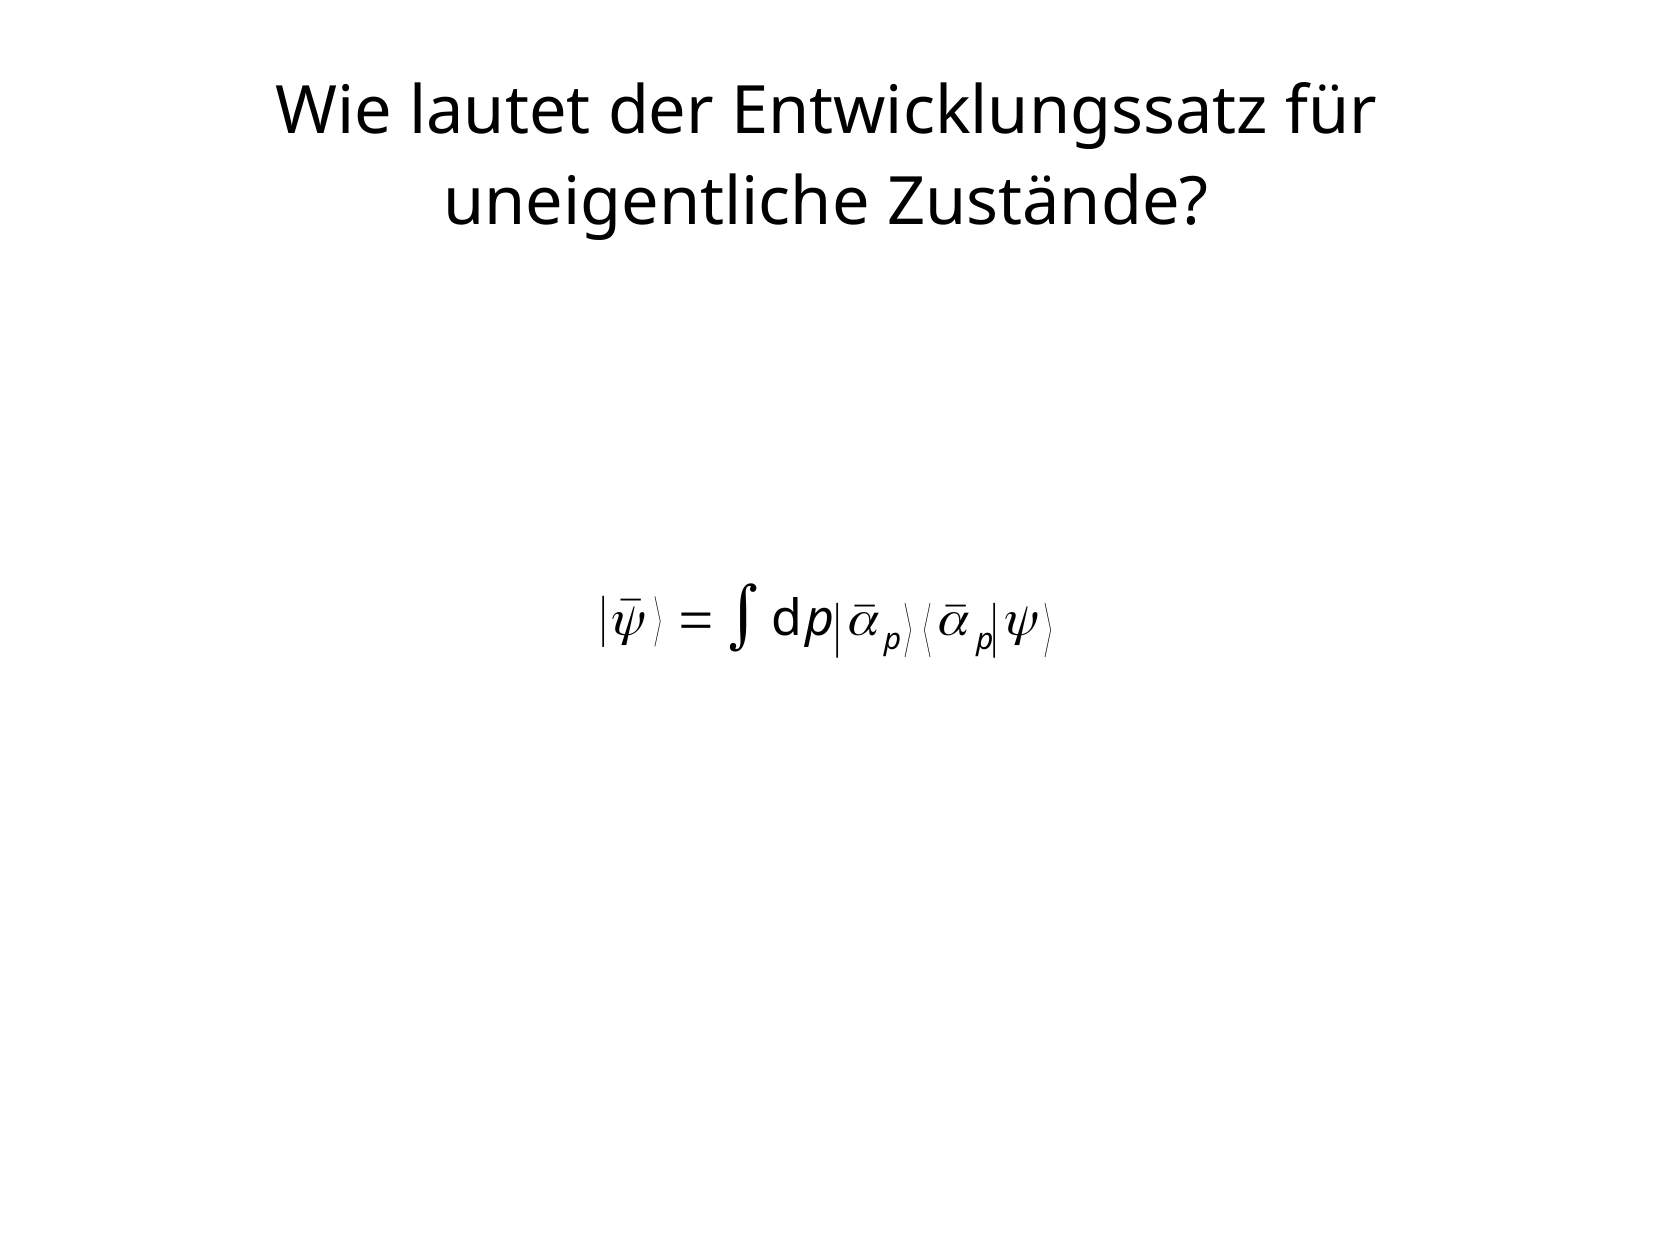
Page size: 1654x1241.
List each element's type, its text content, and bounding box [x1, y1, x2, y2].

title Wie lautet der Entwicklungssatz für uneigentliche Zustände? [82, 49, 1571, 257]
chart [590, 580, 1064, 660]
